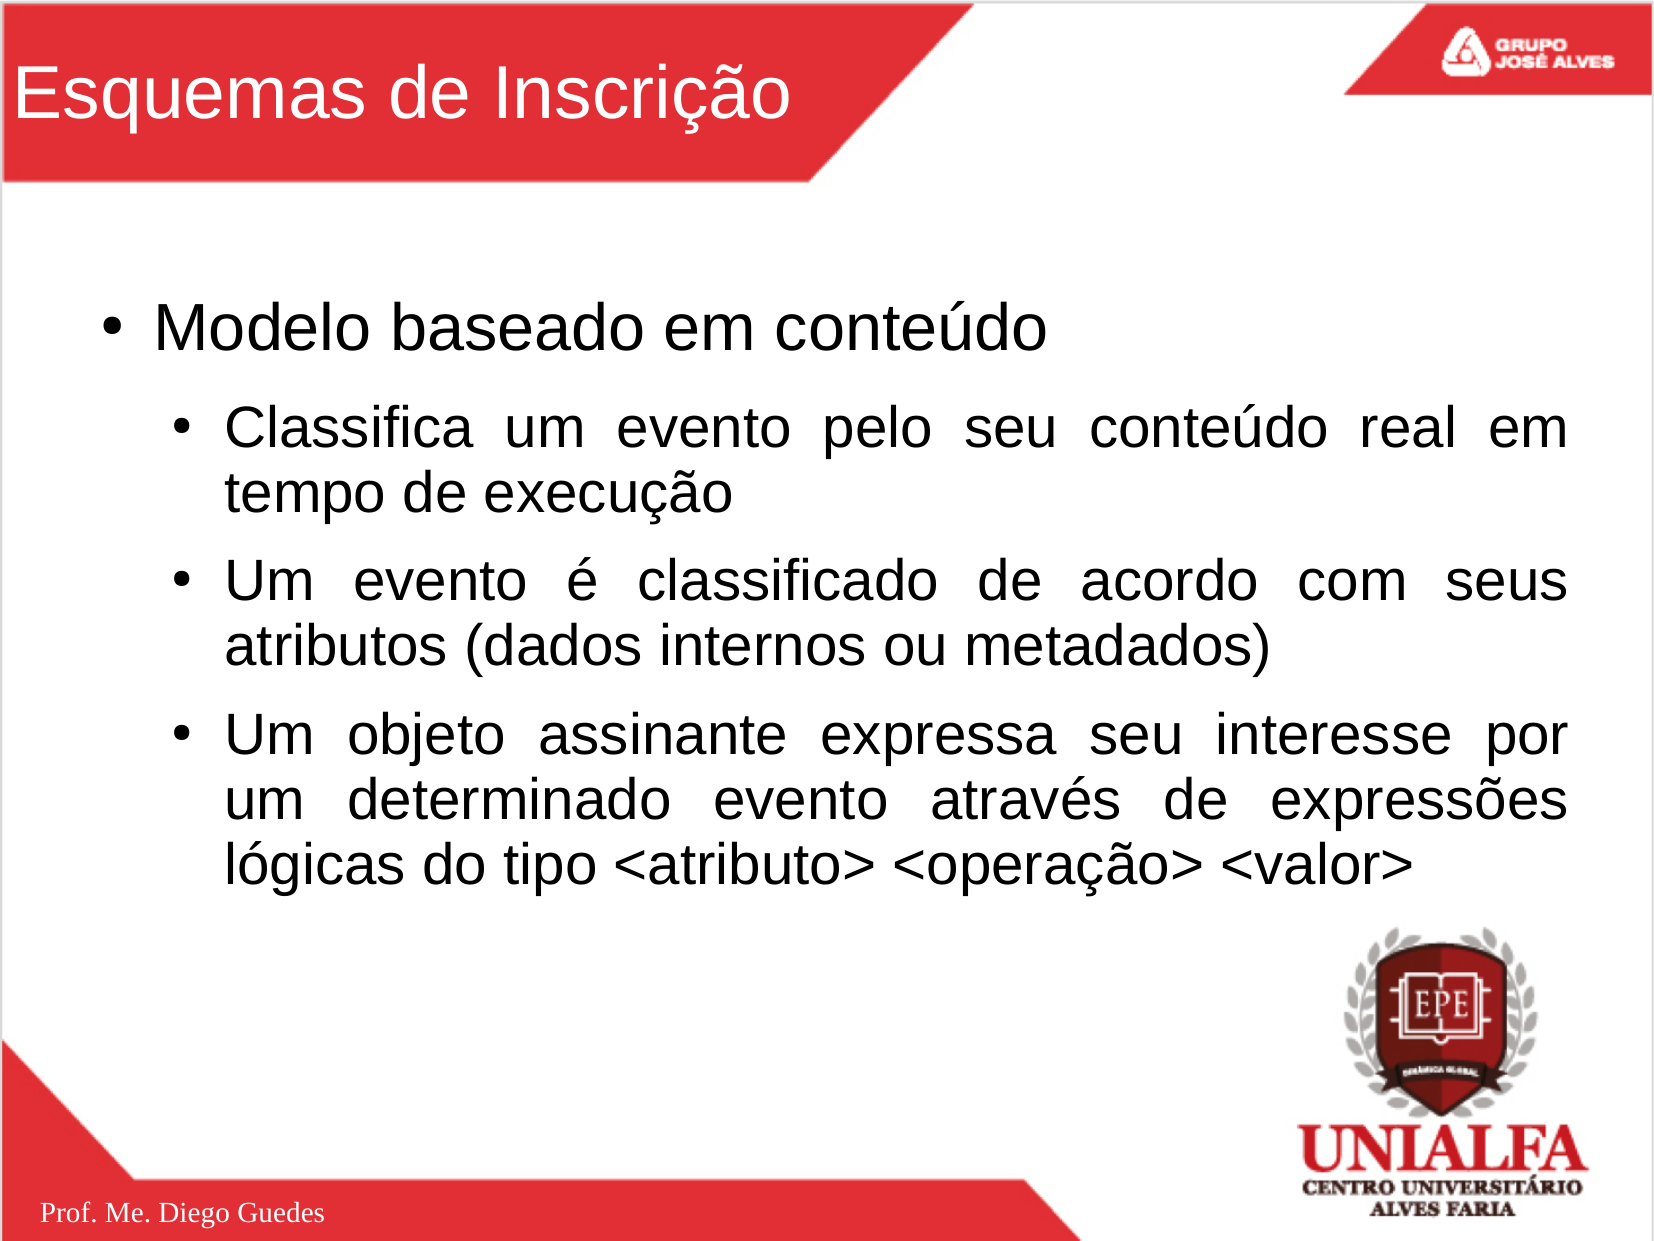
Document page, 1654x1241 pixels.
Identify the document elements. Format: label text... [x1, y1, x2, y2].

picture [0, 0, 1654, 1241]
list Modelo baseado em conteúdo Classifica um evento pelo seu conteúdo real em tempo de execução Um evento é classificado de acordo com seus atributos (dados internos ou metadados) Um objeto assinante expressa seu interesse por um determinado evento através de expressões lógicas do tipo <atributo> <operação> <valor> [82, 290, 1571, 1010]
title Esquemas de Inscrição [6, 11, 799, 174]
